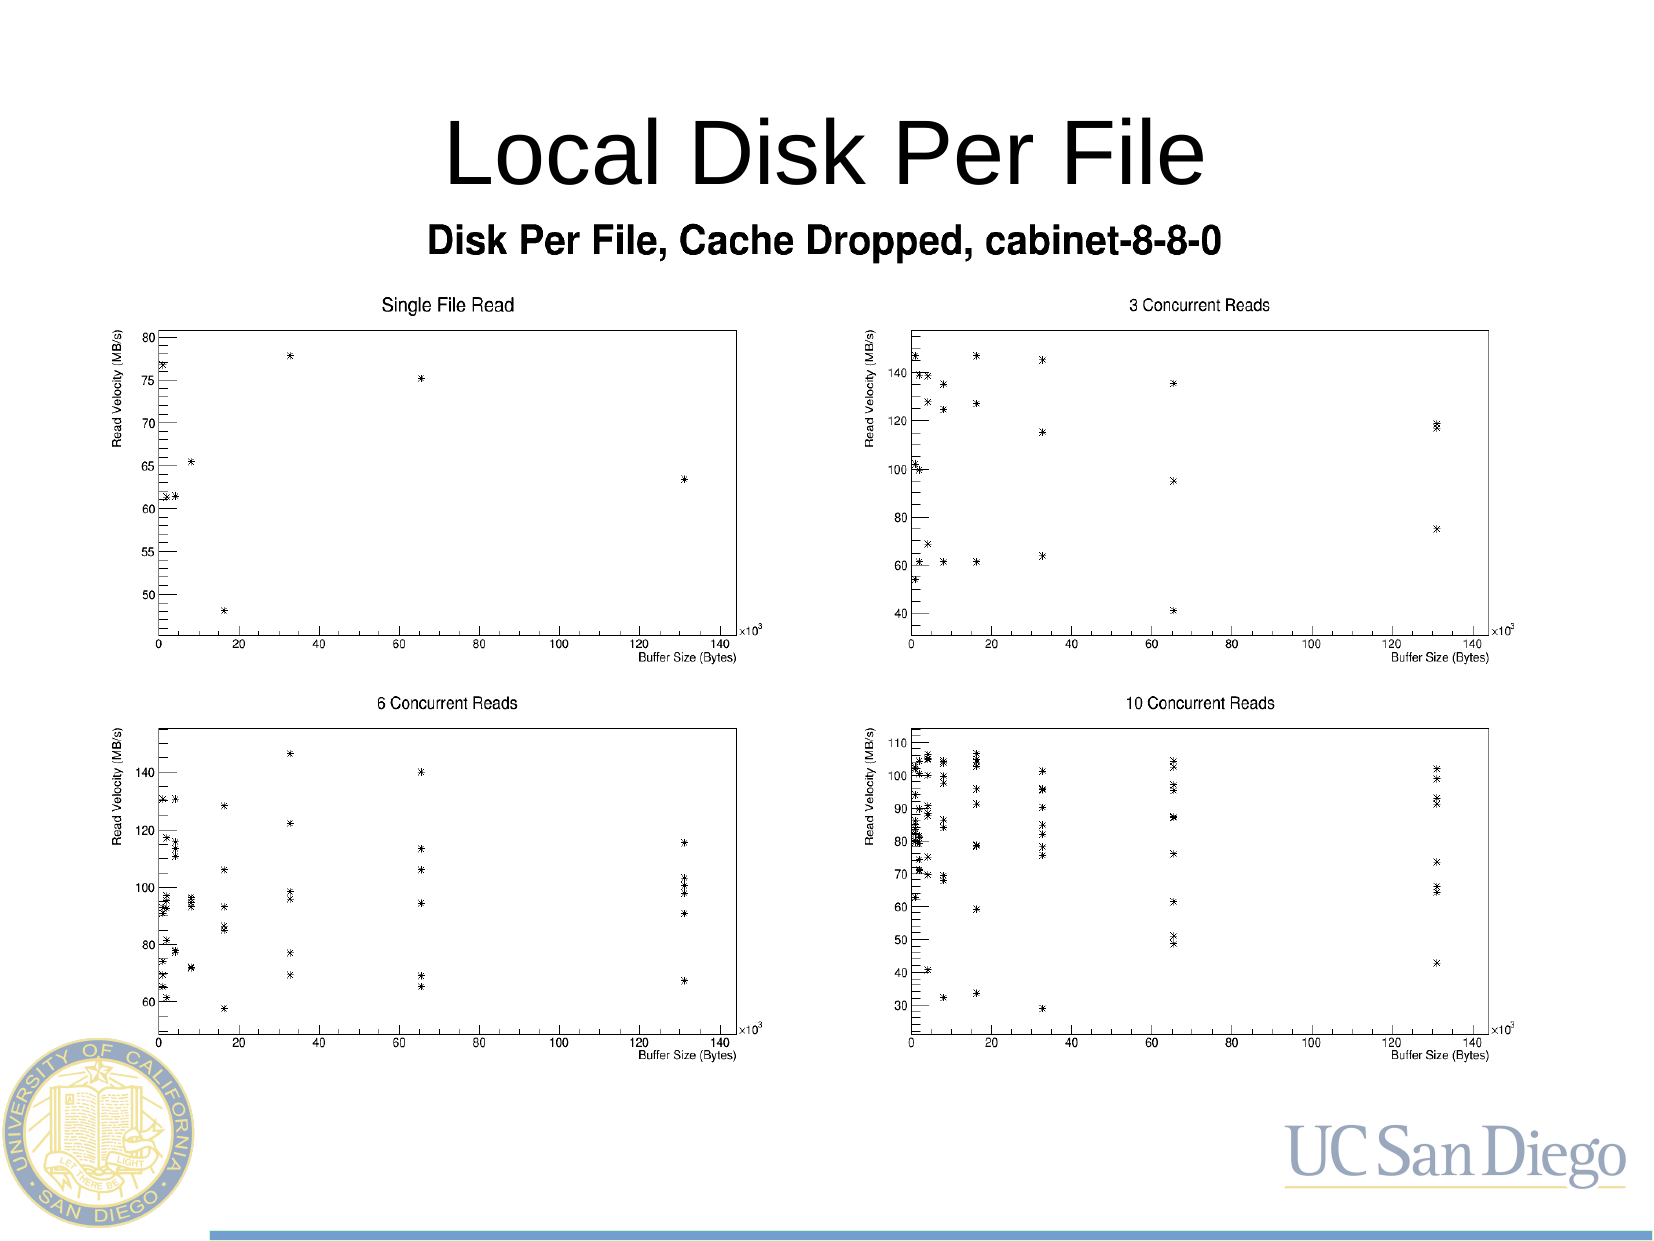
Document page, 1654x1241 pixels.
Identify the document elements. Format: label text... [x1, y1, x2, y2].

picture [0, 195, 1576, 1231]
title Local Disk Per File [82, 49, 1571, 257]
picture [1253, 1089, 1653, 1230]
text_box [209, 1230, 1653, 1241]
